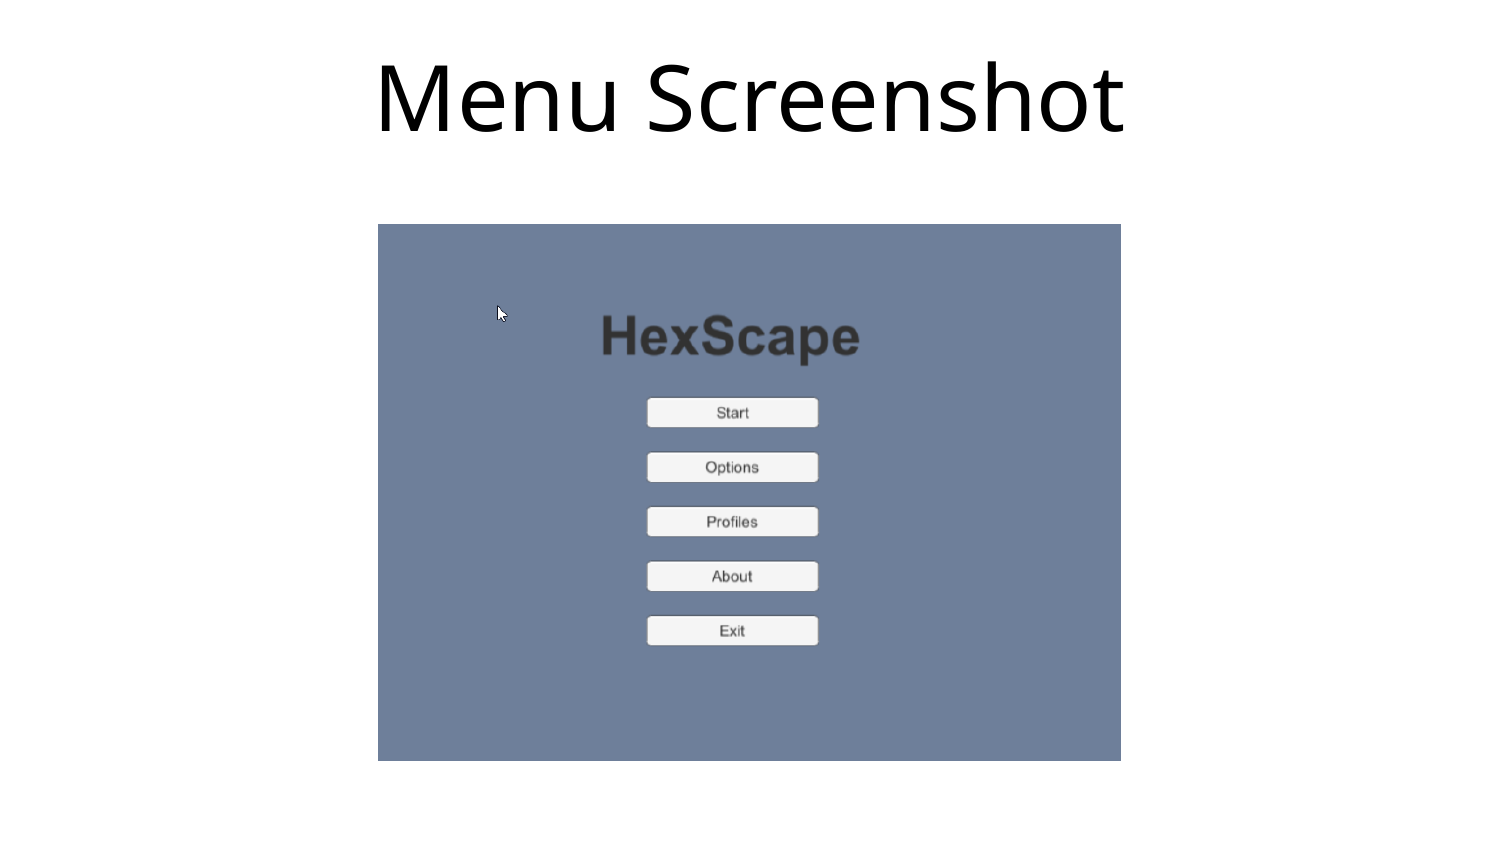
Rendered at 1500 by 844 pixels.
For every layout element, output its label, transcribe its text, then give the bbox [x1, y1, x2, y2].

picture [378, 224, 1121, 761]
title Menu Screenshot [103, 44, 1397, 208]
